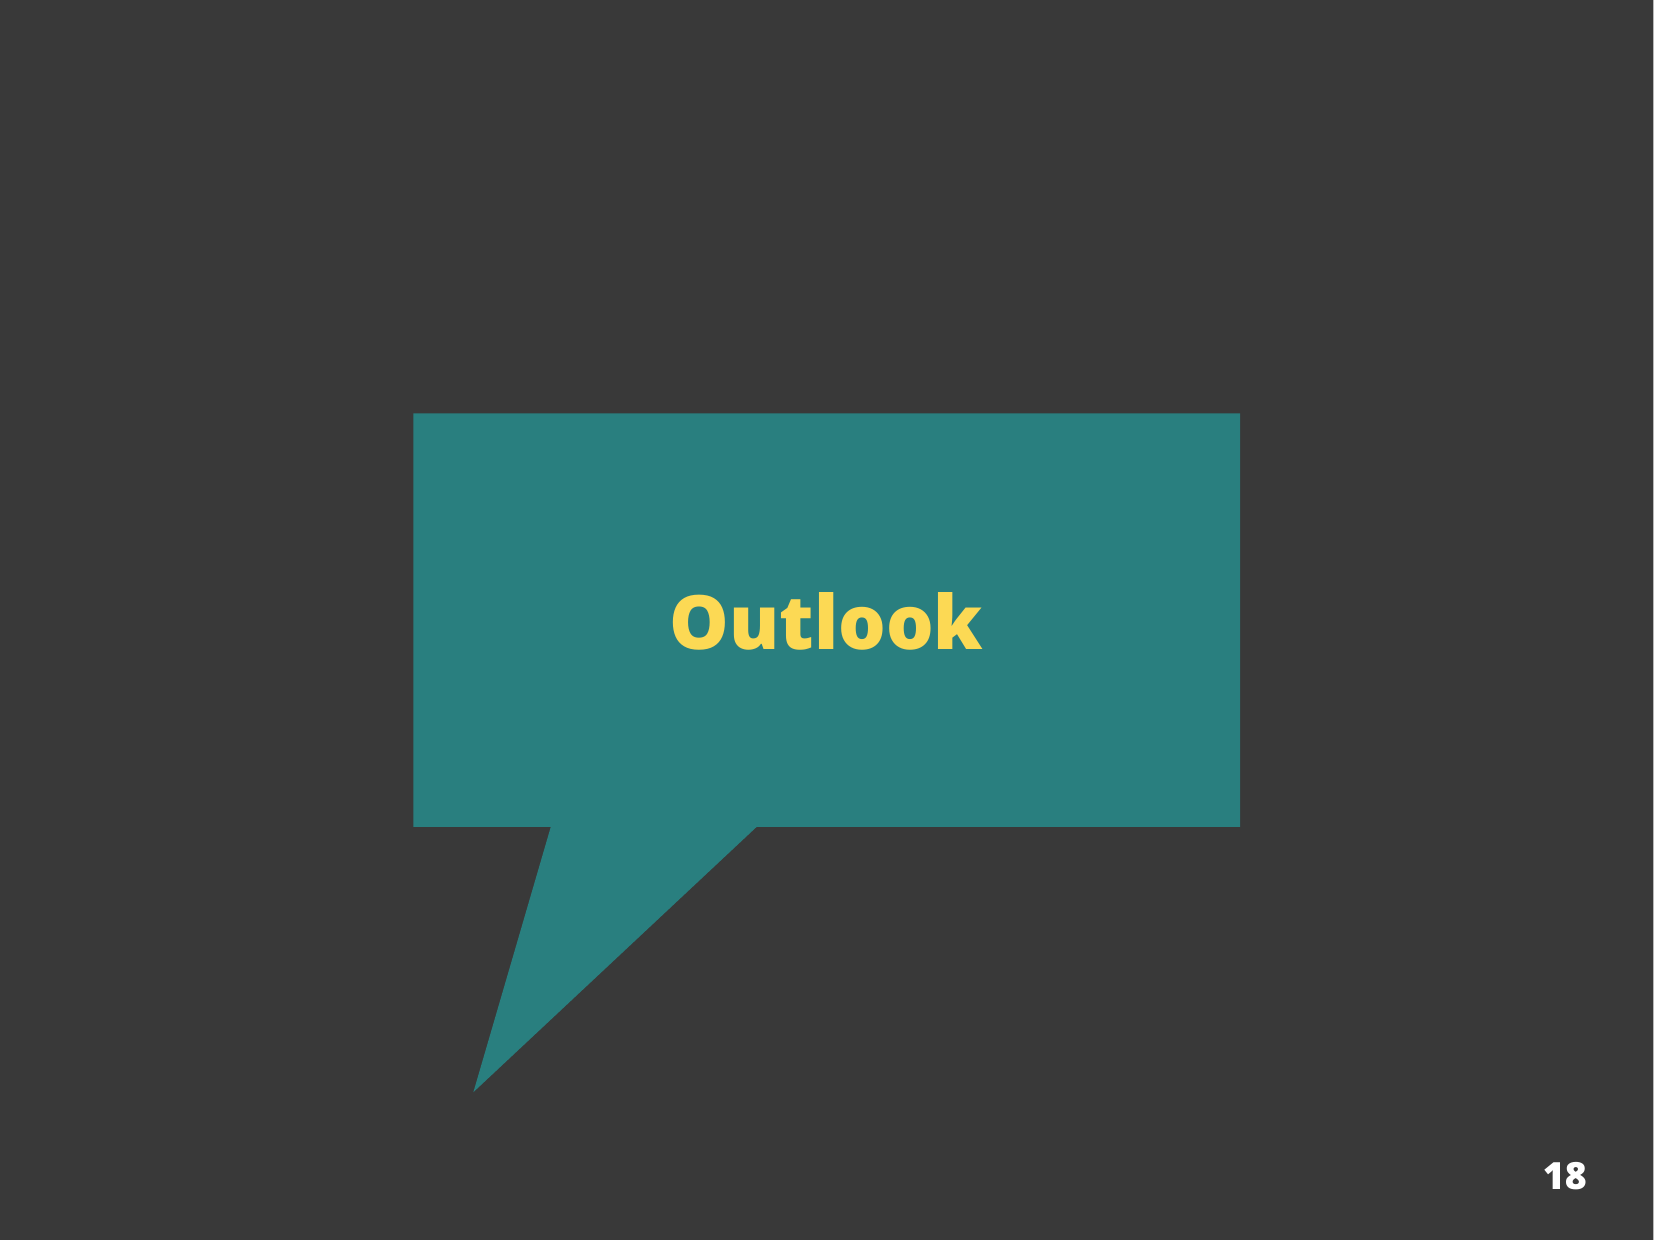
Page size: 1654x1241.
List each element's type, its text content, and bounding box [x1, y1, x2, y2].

title Outlook [442, 442, 1211, 798]
